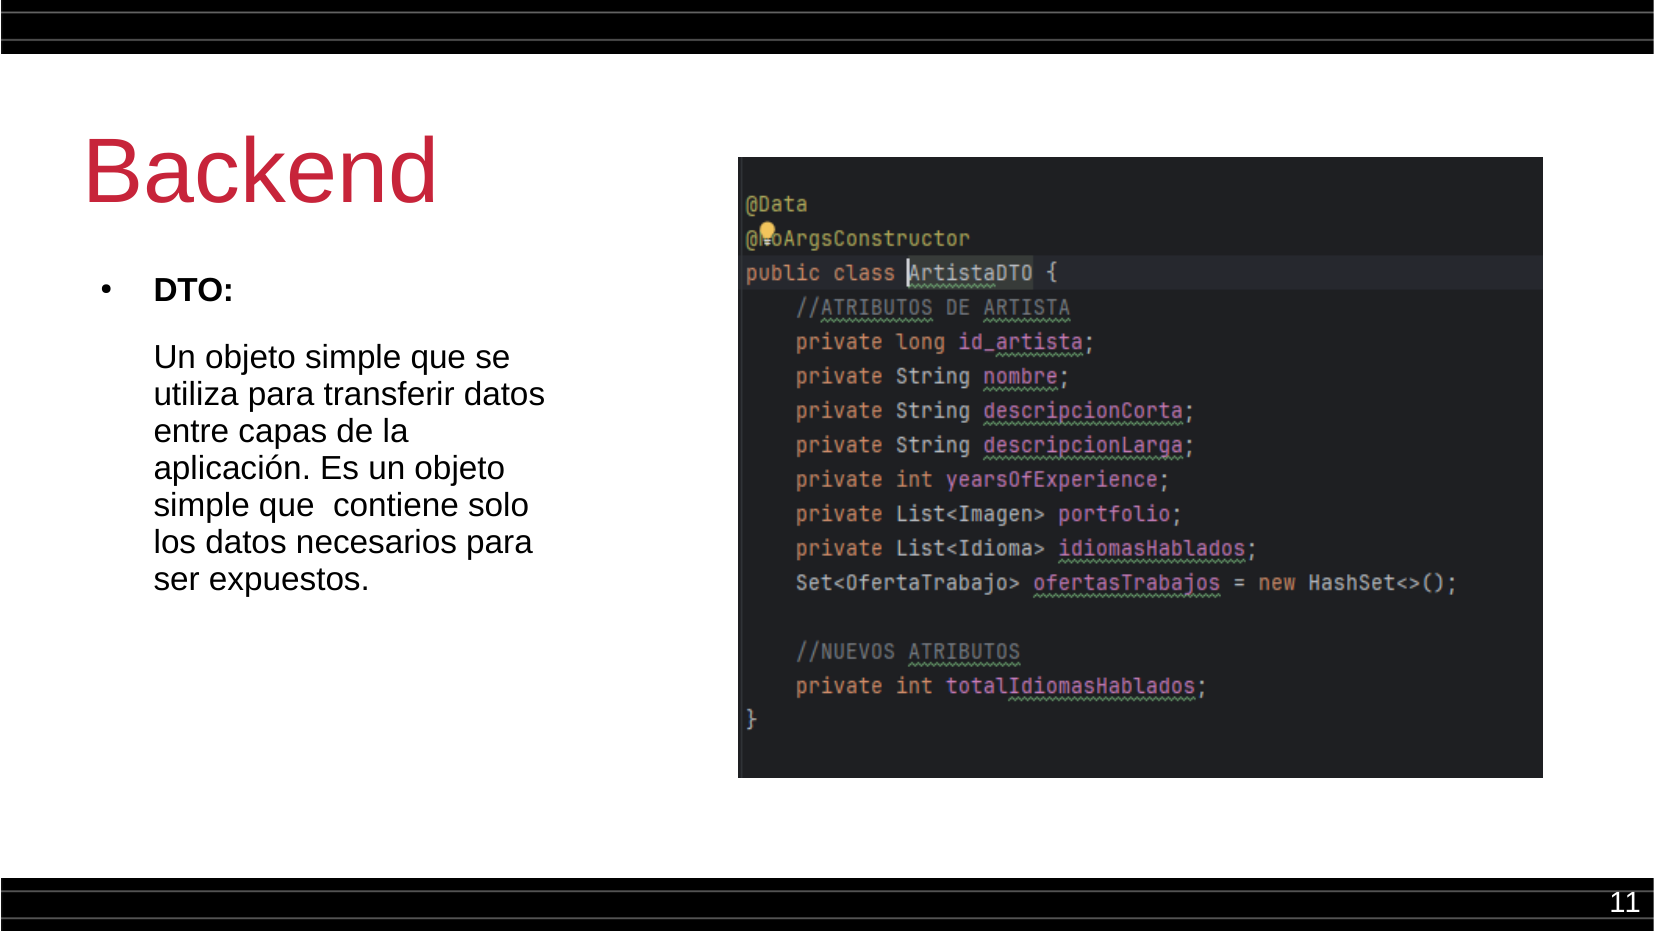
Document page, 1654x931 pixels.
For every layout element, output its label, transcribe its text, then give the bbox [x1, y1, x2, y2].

title Backend [82, 92, 1571, 249]
picture [1, 878, 1654, 931]
list DTO: Un objeto simple que se utiliza para transferir datos entre capas de la aplicación. Es un objeto simple que contiene solo los datos necesarios para ser expuestos. [82, 271, 562, 758]
picture [1, 0, 1654, 54]
picture [738, 157, 1543, 778]
